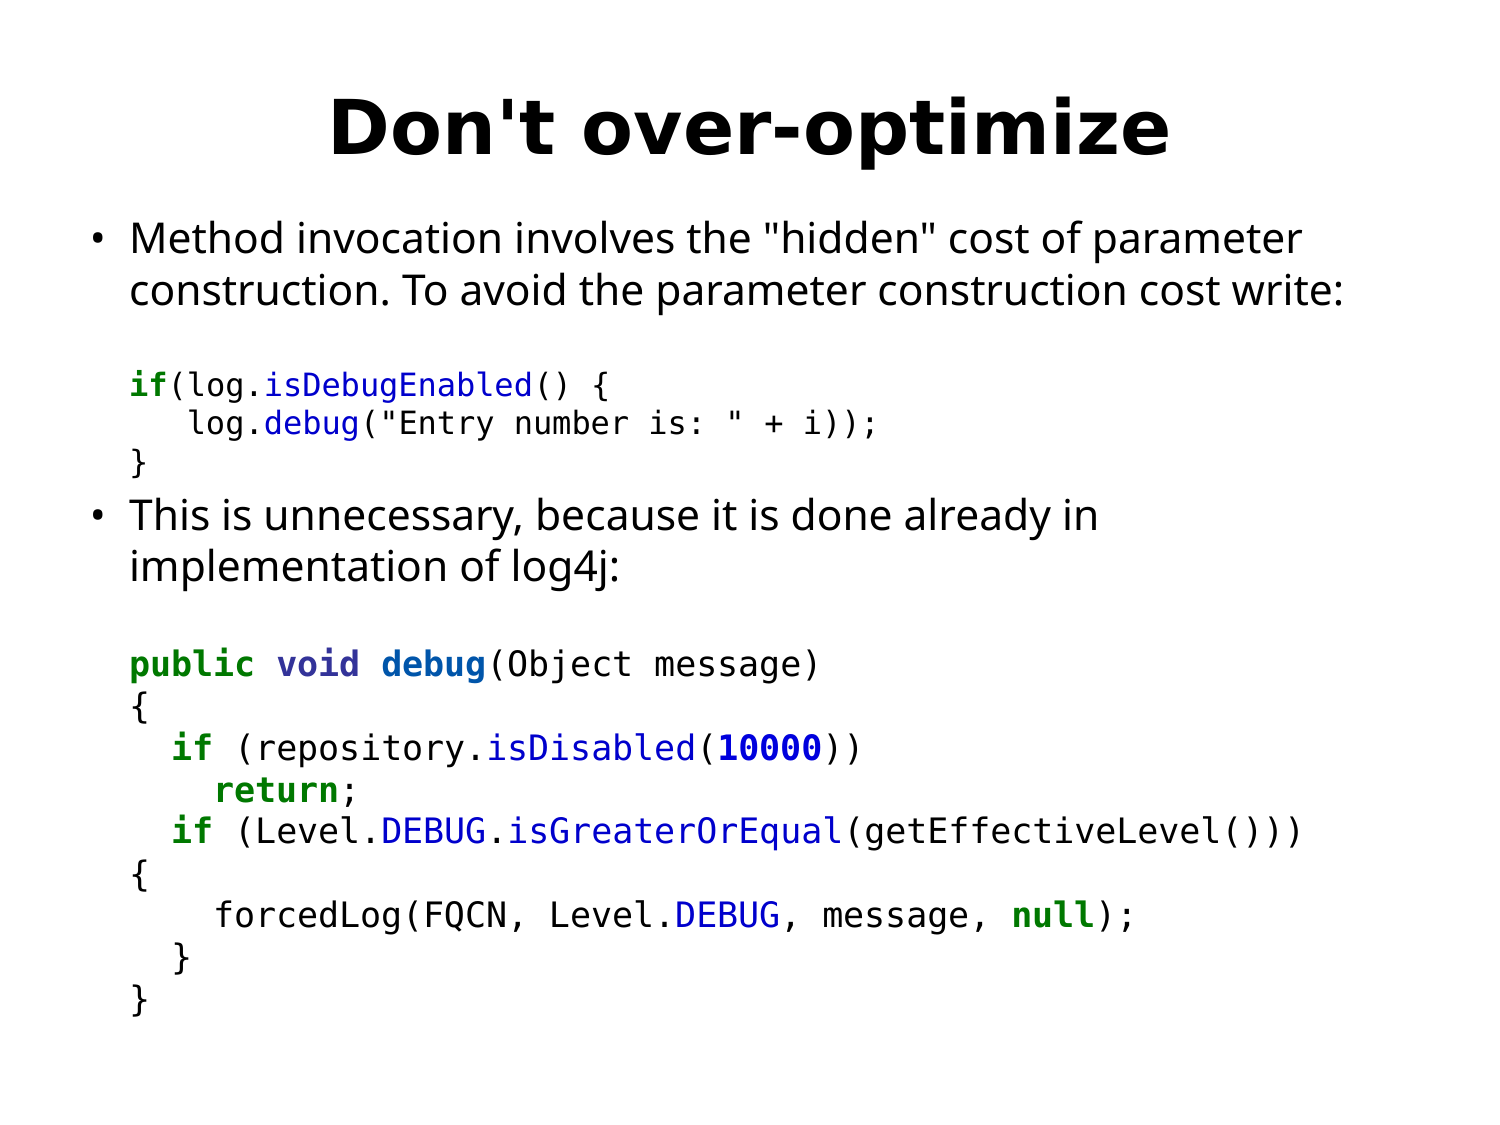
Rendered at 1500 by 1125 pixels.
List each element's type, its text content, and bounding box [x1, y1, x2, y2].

list Method invocation involves the "hidden" cost of parameter construction. To avoid the parameter construction cost write: if(log.isDebugEnabled() { log.debug("Entry number is: " + i)); } This is unnecessary, because it is done already in implementation of log4j: public void debug(Object message) { if (repository.isDisabled(10000)) return; if (Level.DEBUG.isGreaterOrEqual(getEffectiveLevel())) { forcedLog(FQCN, Level.DEBUG, message, null); } } [75, 204, 1395, 1075]
title Don't over-optimize [75, 44, 1425, 177]
